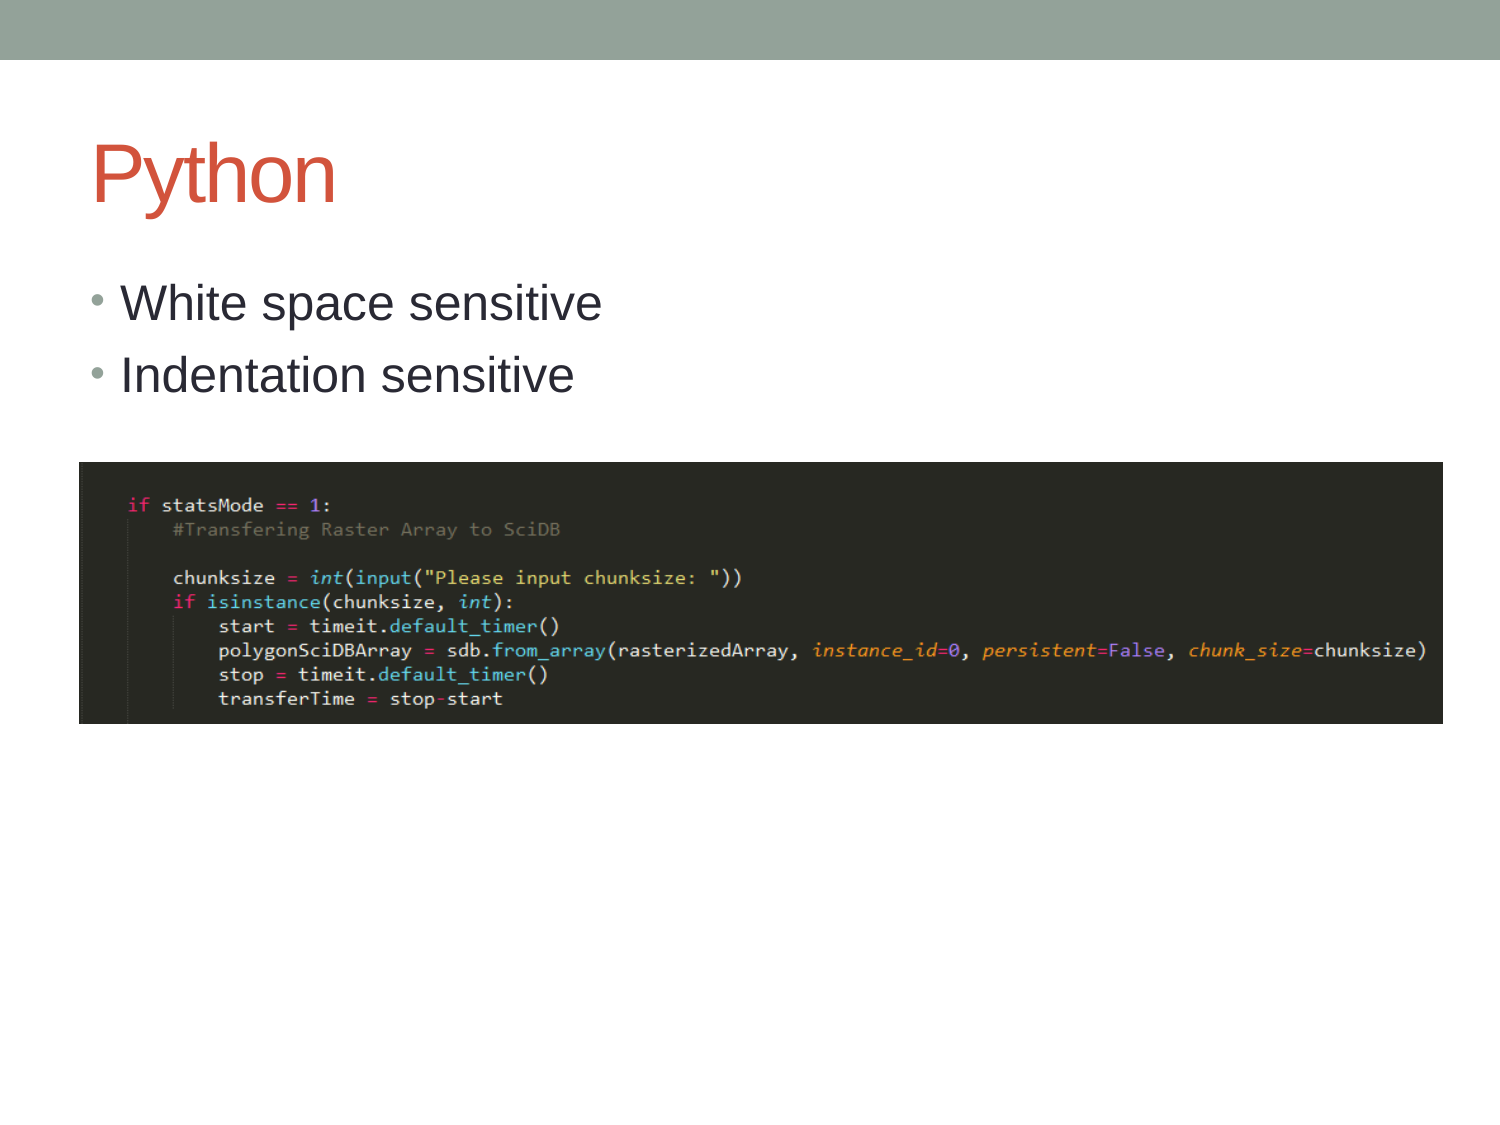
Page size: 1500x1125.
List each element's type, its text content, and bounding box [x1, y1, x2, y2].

title Python [75, 87, 1426, 251]
list White space sensitive Indentation sensitive [75, 262, 1426, 1063]
picture [79, 462, 1443, 724]
